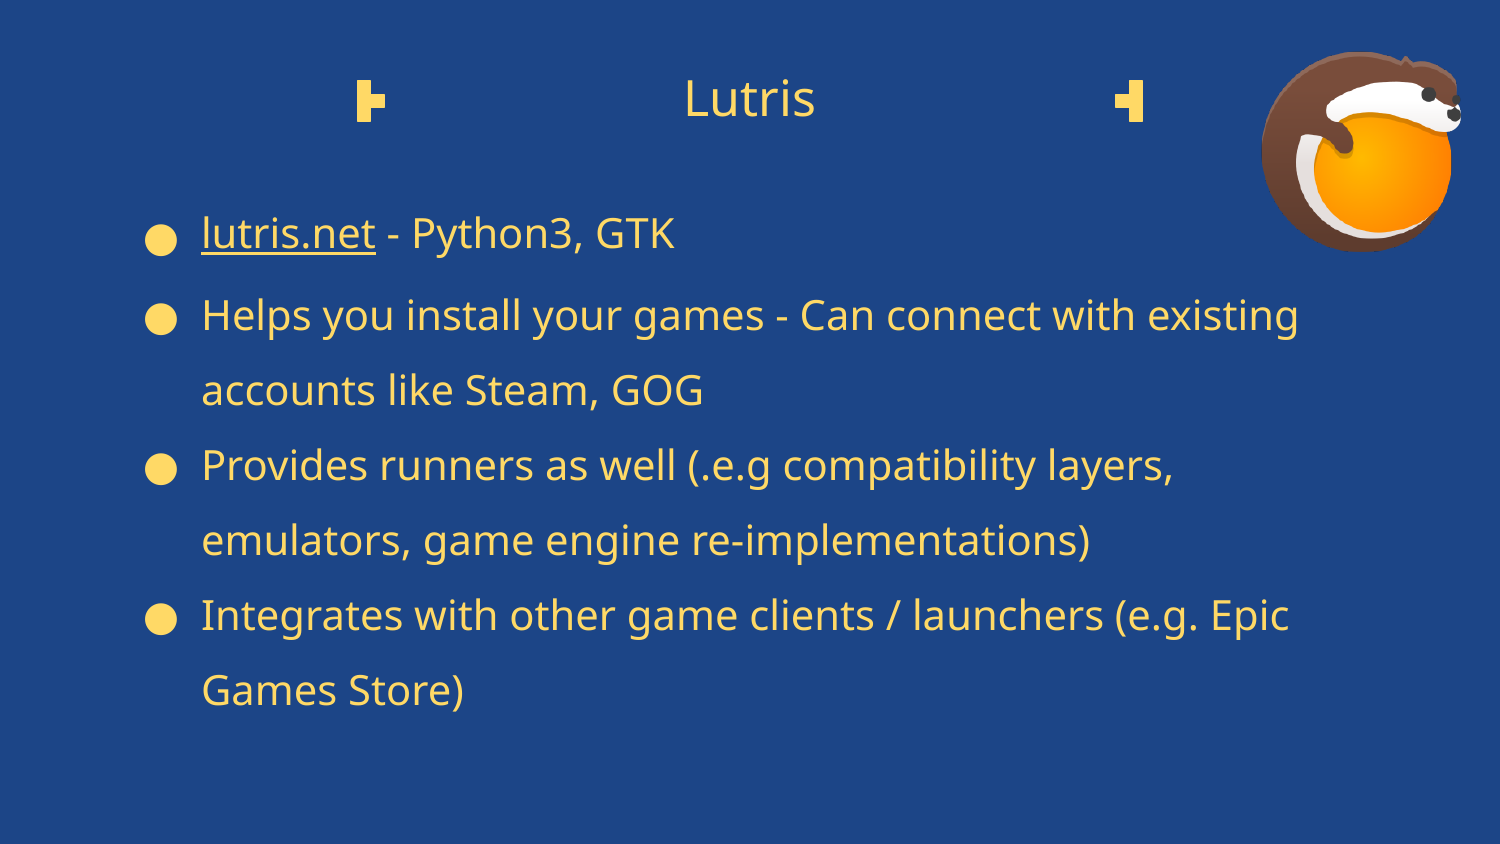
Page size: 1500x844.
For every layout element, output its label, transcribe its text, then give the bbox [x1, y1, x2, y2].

title Lutris [51, 48, 1257, 142]
picture [1257, 47, 1465, 256]
text_box [357, 81, 384, 121]
list lutris.net - Python3, GTK Helps you install your games - Can connect with existing accounts like Steam, GOG Provides runners as well (.e.g compatibility layers, emulators, game engine re-implementations) Integrates with other game clients / launchers (e.g. Epic Games Store) [111, 163, 1389, 747]
text_box [1116, 81, 1143, 121]
